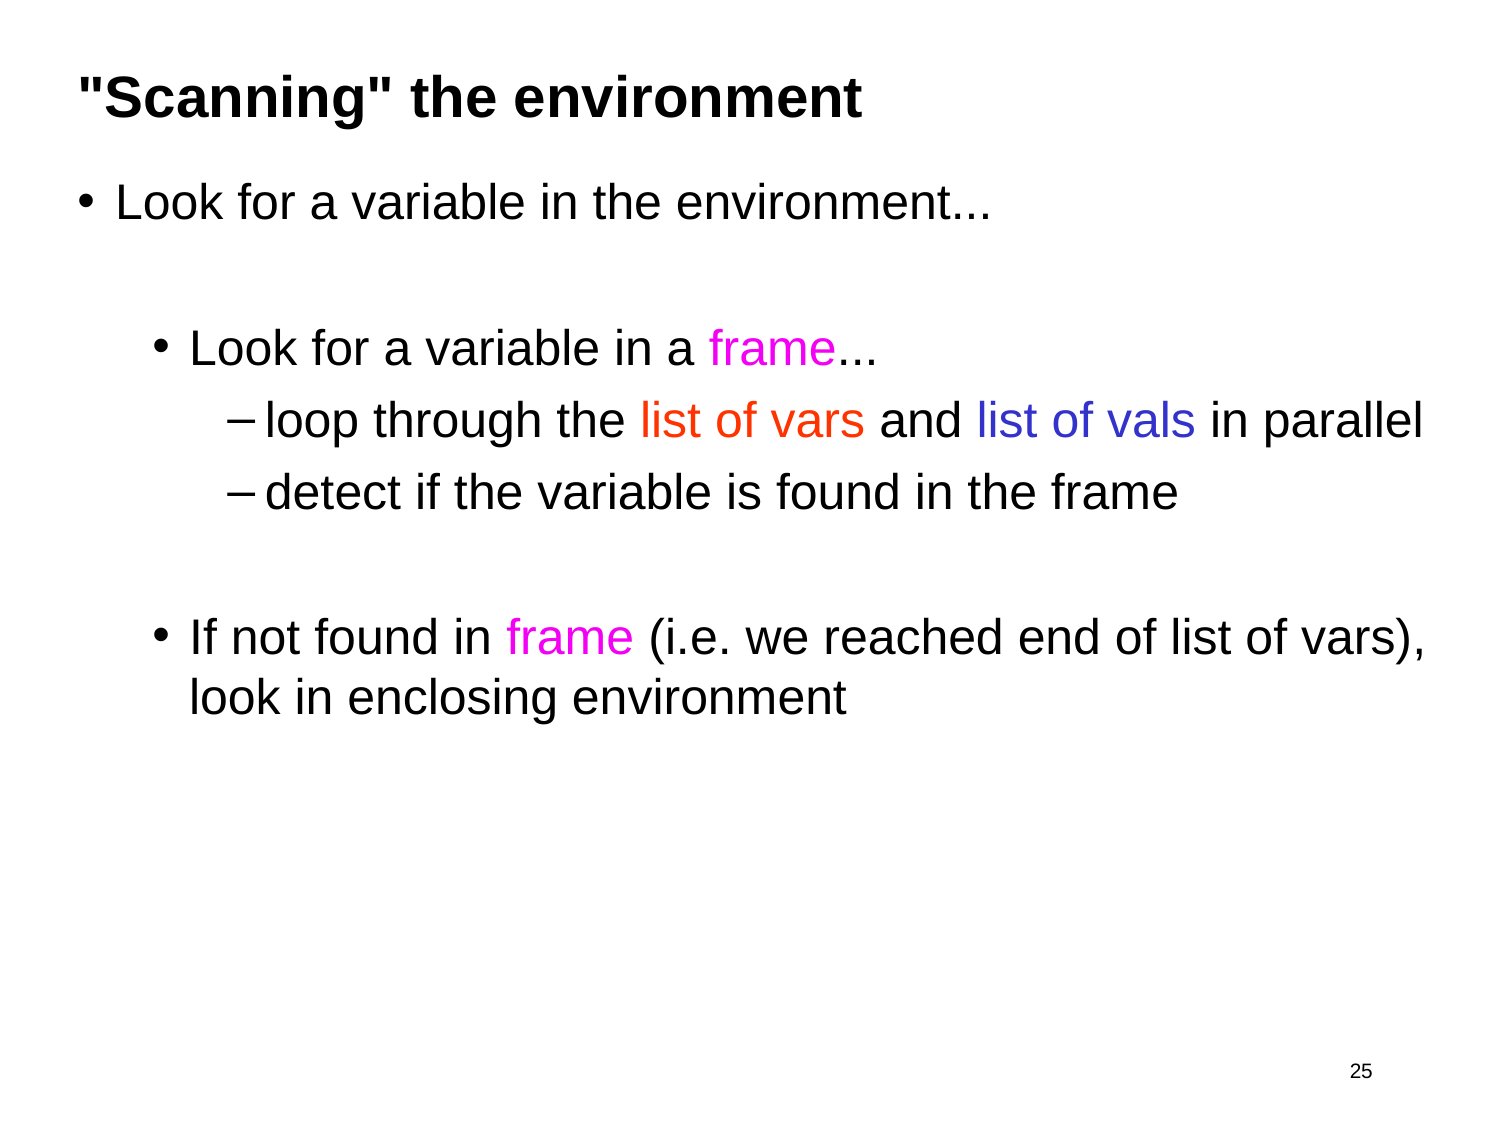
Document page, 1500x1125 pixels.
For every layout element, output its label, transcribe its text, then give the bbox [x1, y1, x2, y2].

text_box Look for a variable in the environment... Look for a variable in a frame... loop through the list of vars and list of vals in parallel detect if the variable is found in the frame If not found in frame (i.e. we reached end of list of vars), look in enclosing environment [62, 162, 1450, 1000]
text_box <number> [1025, 1049, 1388, 1101]
text_box "Scanning" the environment [62, 24, 1338, 162]
